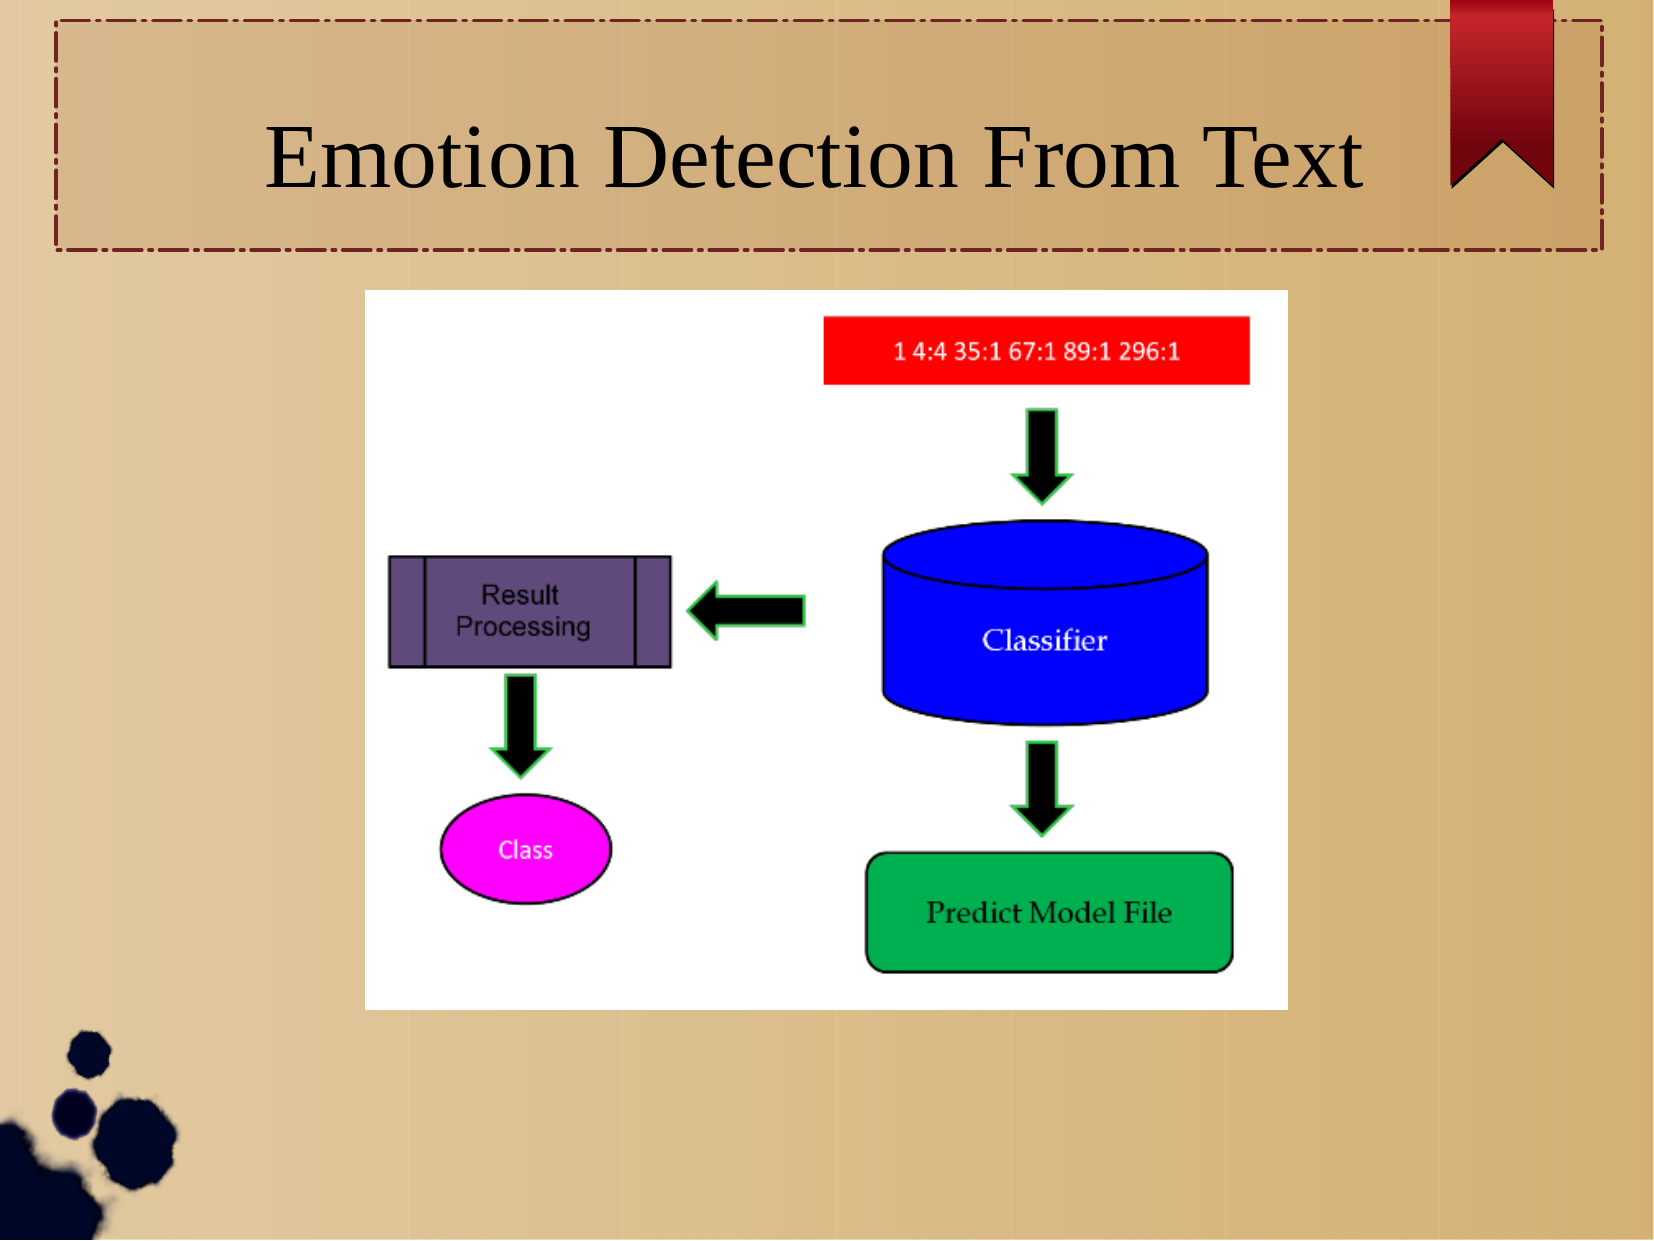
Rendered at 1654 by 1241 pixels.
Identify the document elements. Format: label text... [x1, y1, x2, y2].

picture [365, 290, 1288, 1010]
title Emotion Detection From Text [82, 53, 1571, 261]
